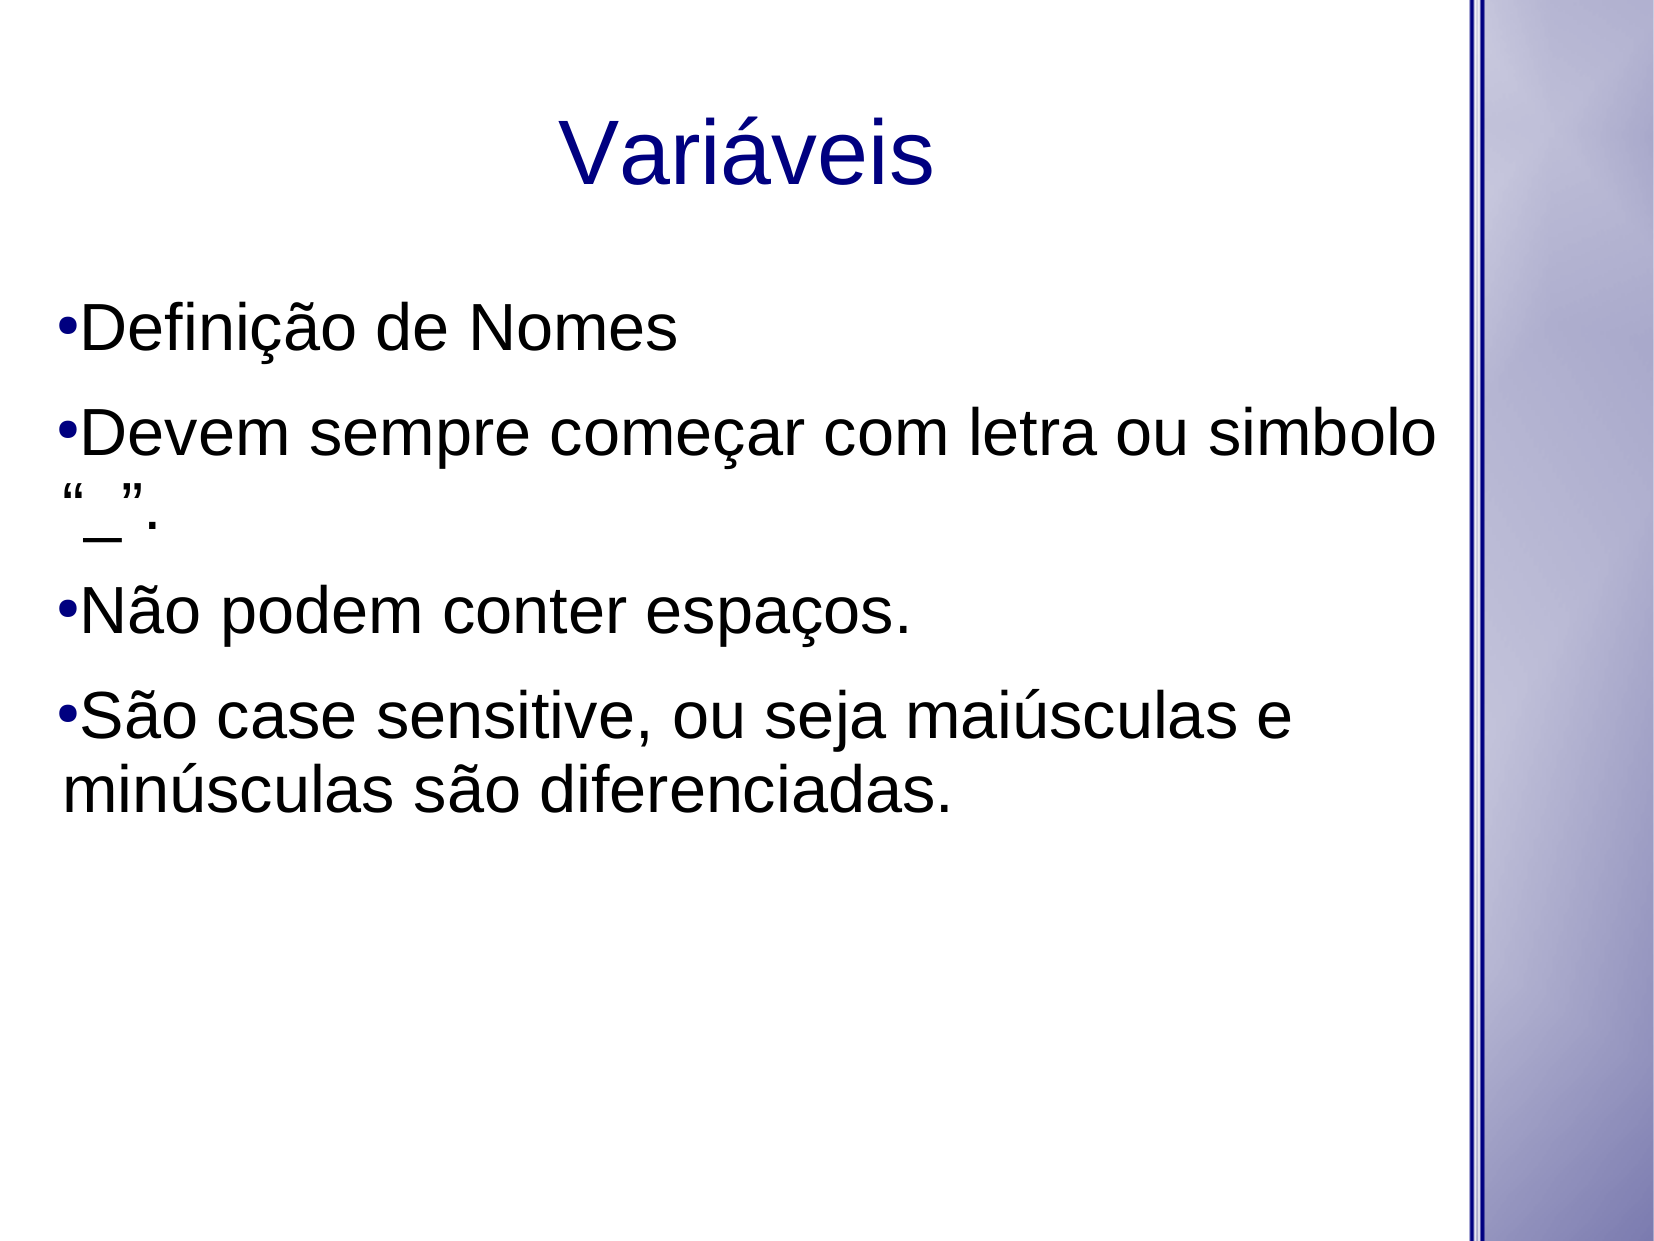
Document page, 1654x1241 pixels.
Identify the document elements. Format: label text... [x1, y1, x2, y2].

list Definição de Nomes Devem sempre começar com letra ou simbolo “_”. Não podem conter espaços. São case sensitive, ou seja maiúsculas e minúsculas são diferenciadas. [47, 290, 1447, 1109]
picture [0, 0, 1654, 1241]
title Variáveis [47, 49, 1447, 257]
